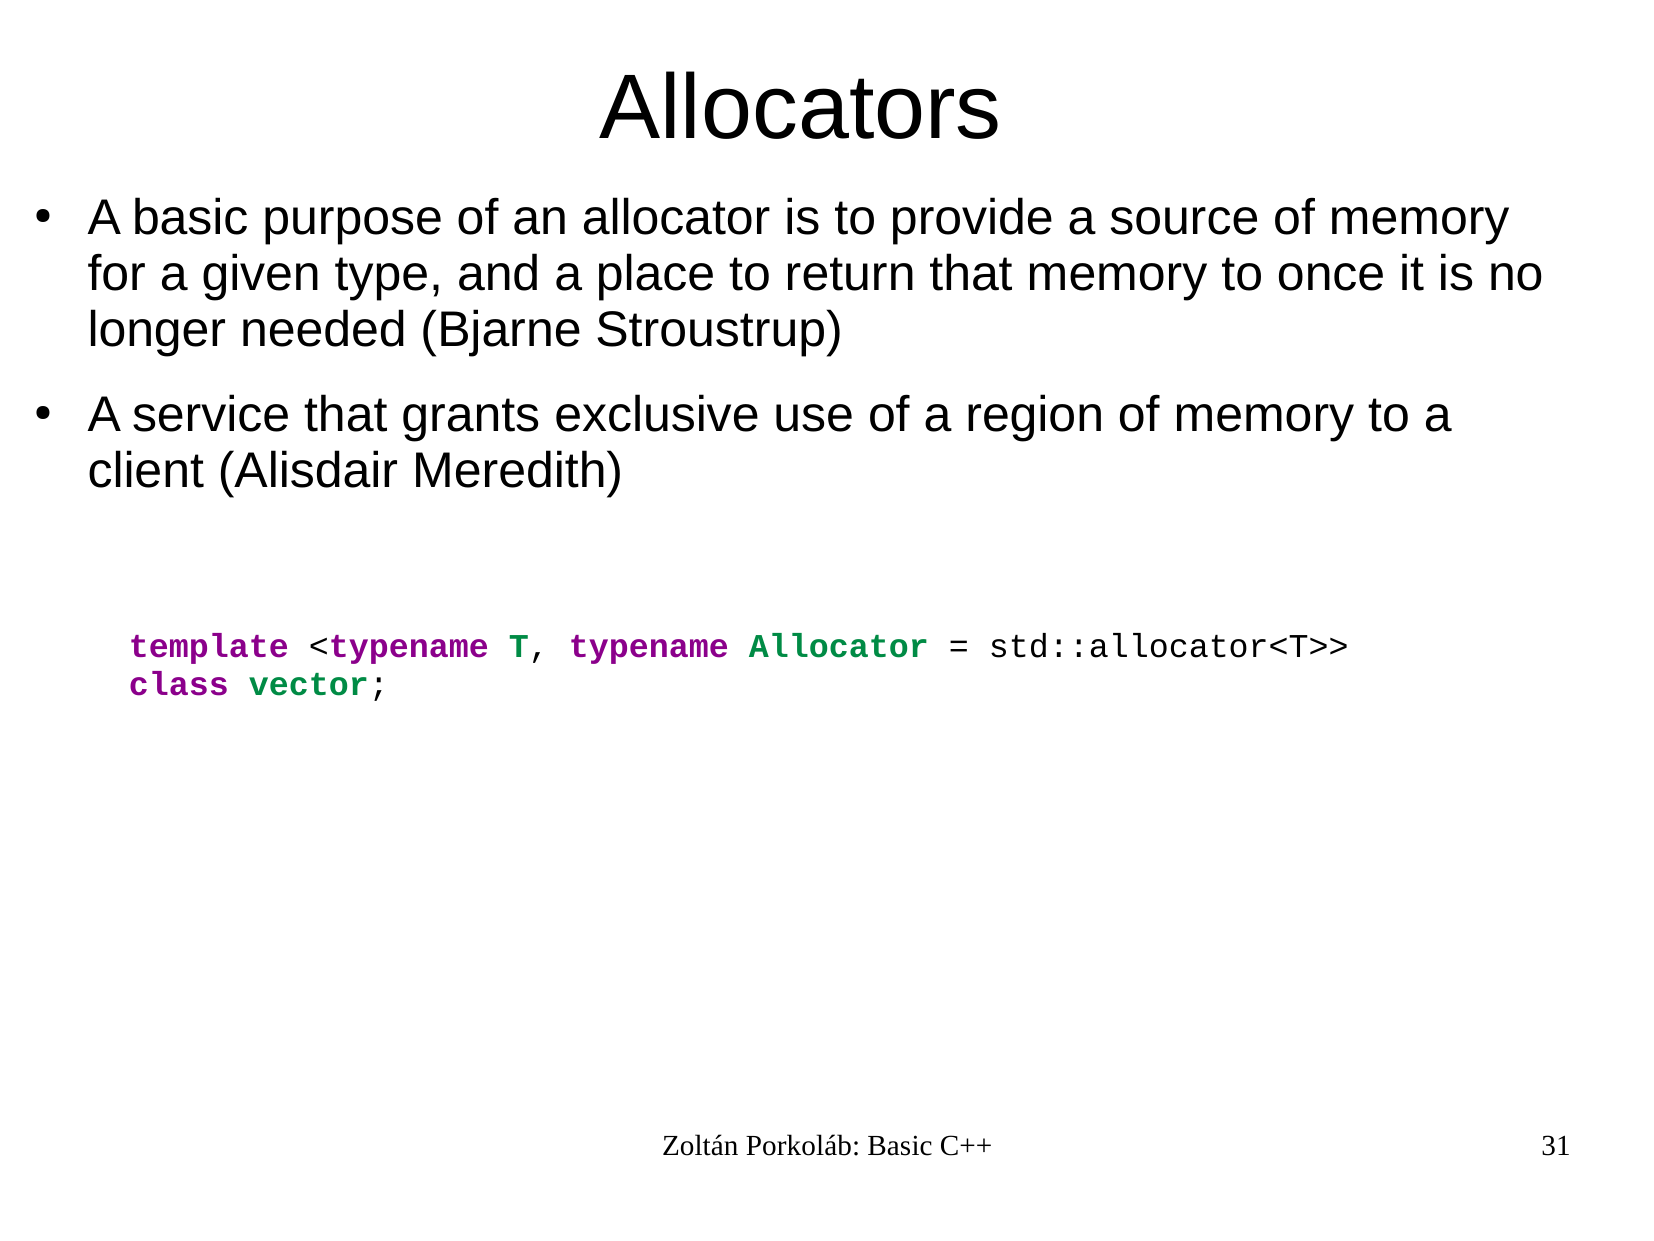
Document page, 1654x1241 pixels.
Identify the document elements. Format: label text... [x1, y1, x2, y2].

list A basic purpose of an allocator is to provide a source of memory for a given type, and a place to return that memory to once it is no longer needed (Bjarne Stroustrup) A service that grants exclusive use of a region of memory to a client (Alisdair Meredith) [16, 108, 1577, 679]
text_box template <typename T, typename Allocator = std::allocator<T>> class vector; [39, 585, 1621, 1241]
title Allocators [56, 2, 1546, 108]
